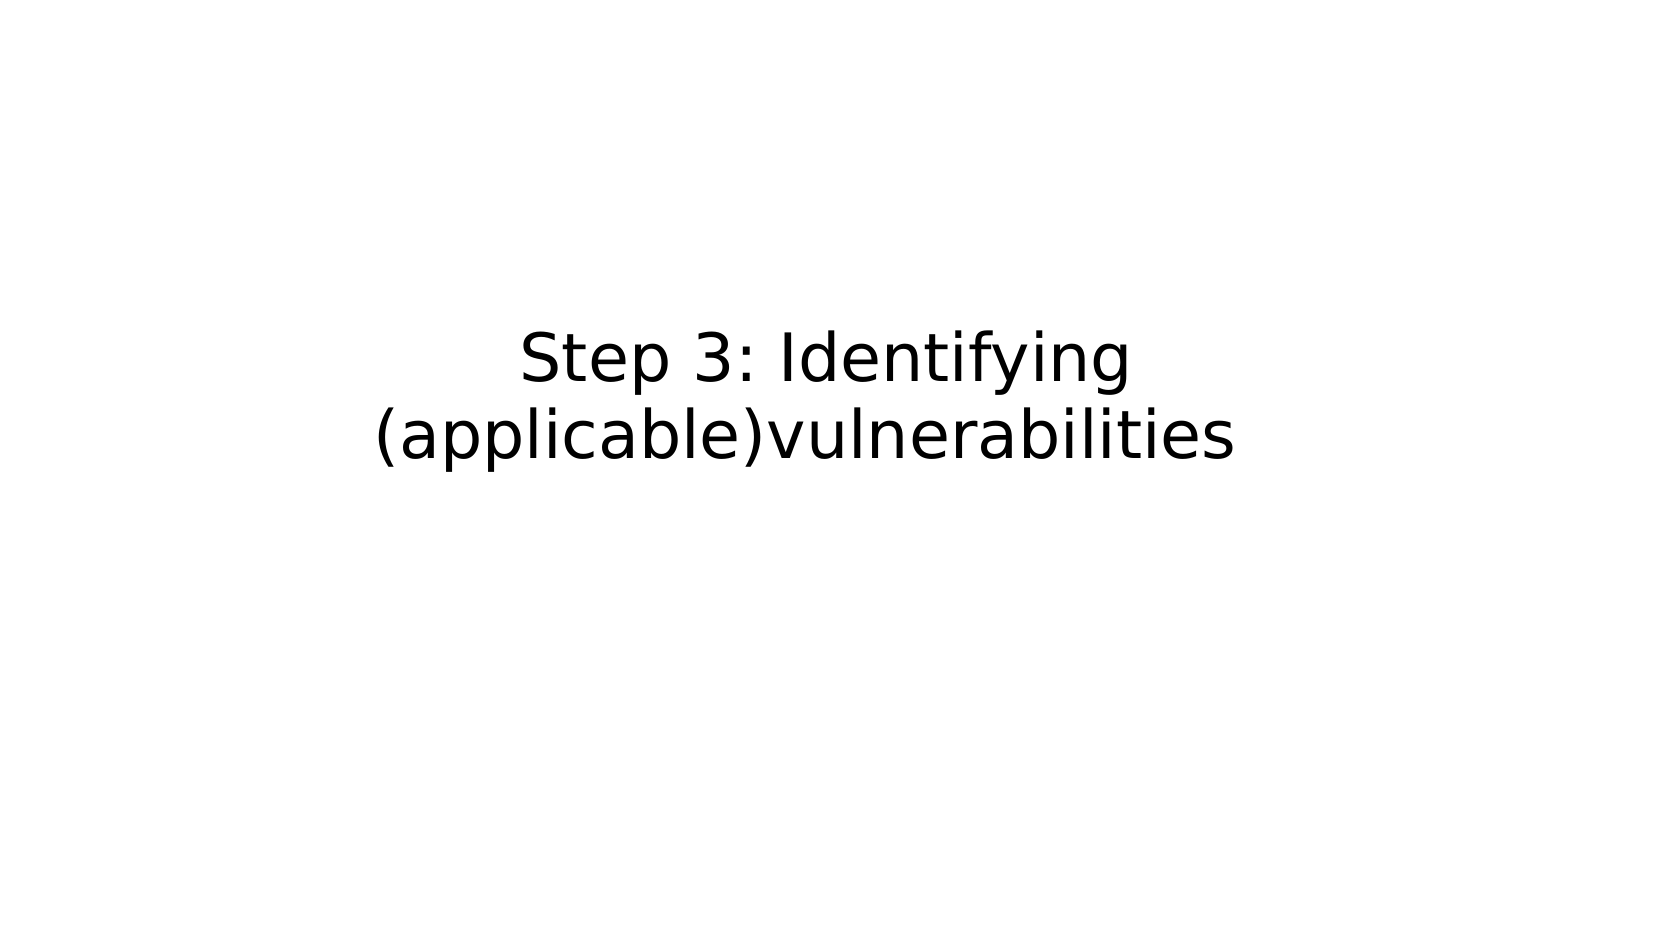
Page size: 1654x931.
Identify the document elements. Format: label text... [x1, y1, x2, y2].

subtitle Step 3: Identifying (applicable)vulnerabilities [82, 37, 1571, 757]
